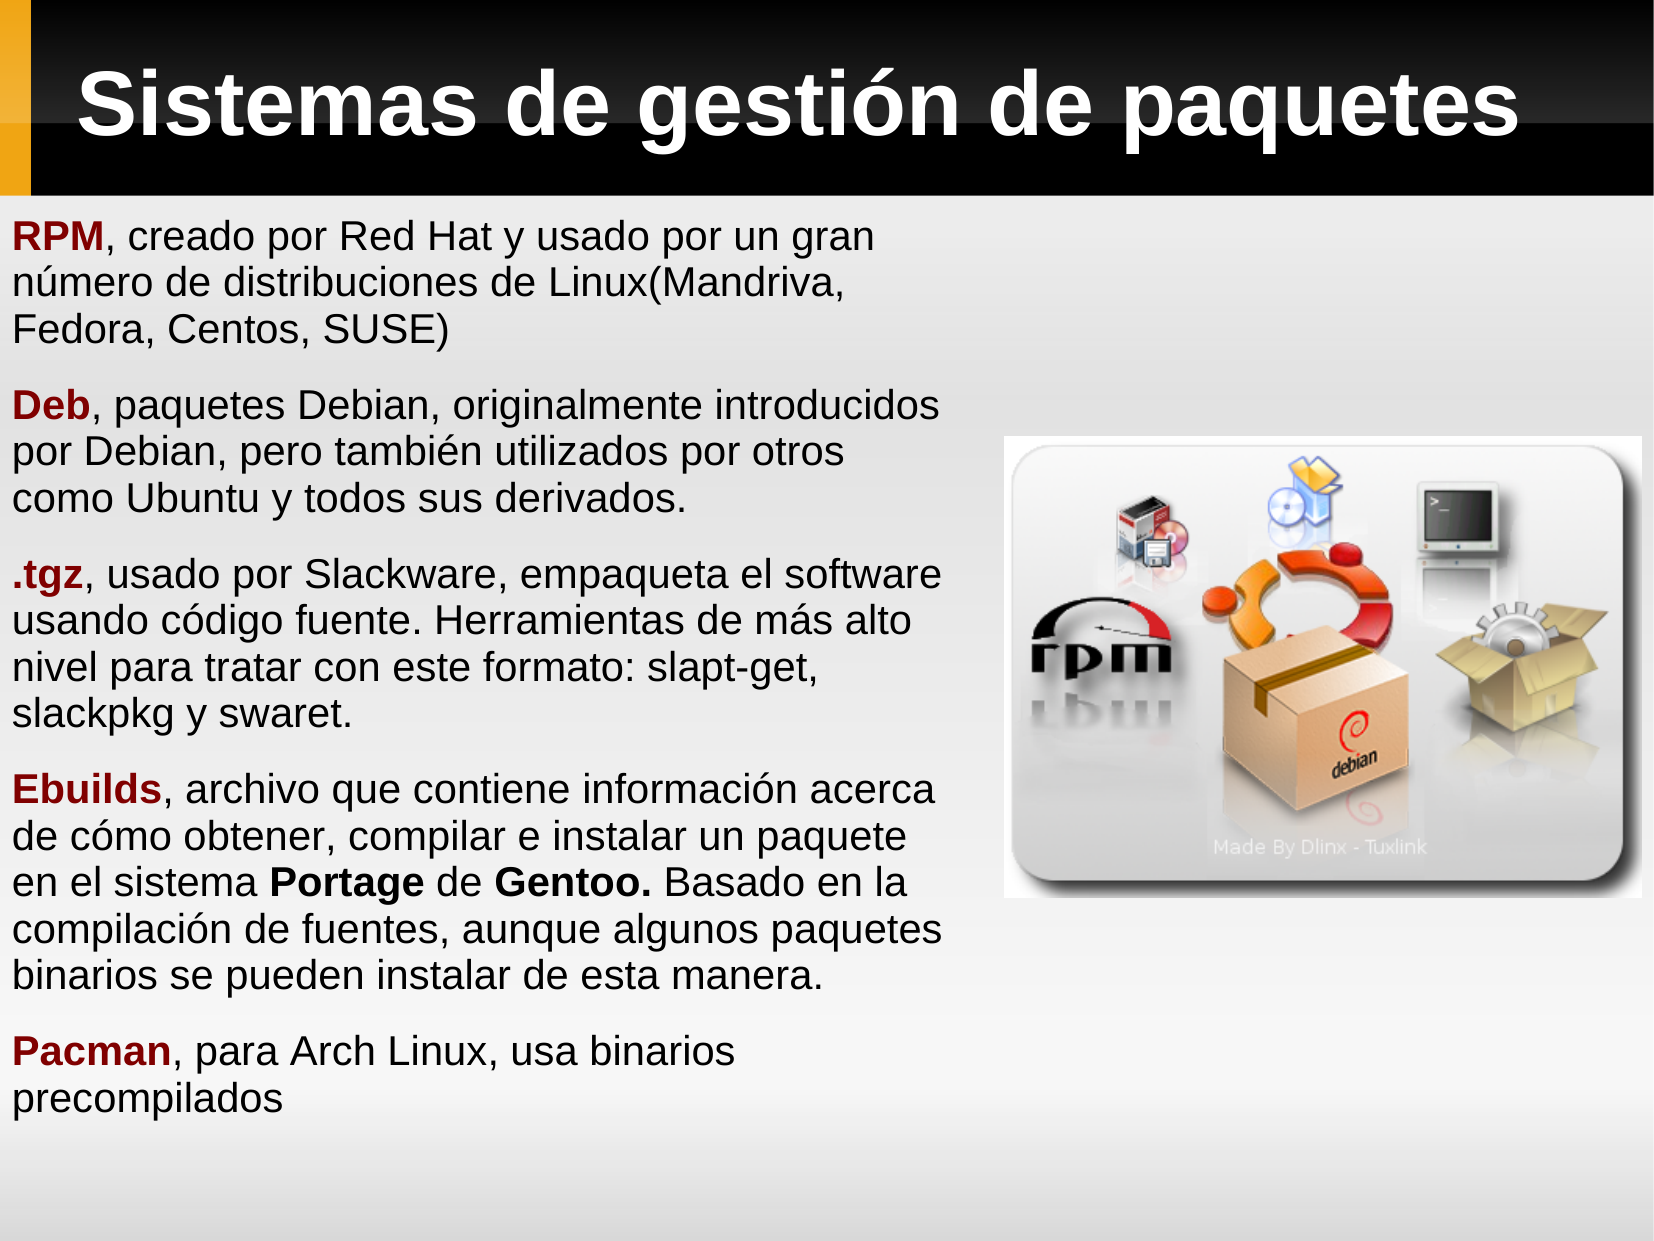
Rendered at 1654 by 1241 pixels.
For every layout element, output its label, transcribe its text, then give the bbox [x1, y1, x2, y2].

picture [0, 0, 1654, 1241]
title Sistemas de gestión de paquetes [76, 0, 1565, 208]
list RPM, creado por Red Hat y usado por un gran número de distribuciones de Linux(Mandriva, Fedora, Centos, SUSE) Deb, paquetes Debian, originalmente introducidos por Debian, pero también utilizados por otros como Ubuntu y todos sus derivados. .tgz, usado por Slackware, empaqueta el software usando código fuente. Herramientas de más alto nivel para tratar con este formato: slapt-get, slackpkg y swaret. Ebuilds, archivo que contiene información acerca de cómo obtener, compilar e instalar un paquete en el sistema Portage de Gentoo. Basado en la compilación de fuentes, aunque algunos paquetes binarios se pueden instalar de esta manera. Pacman, para Arch Linux, usa binarios precompilados [11, 212, 945, 1217]
